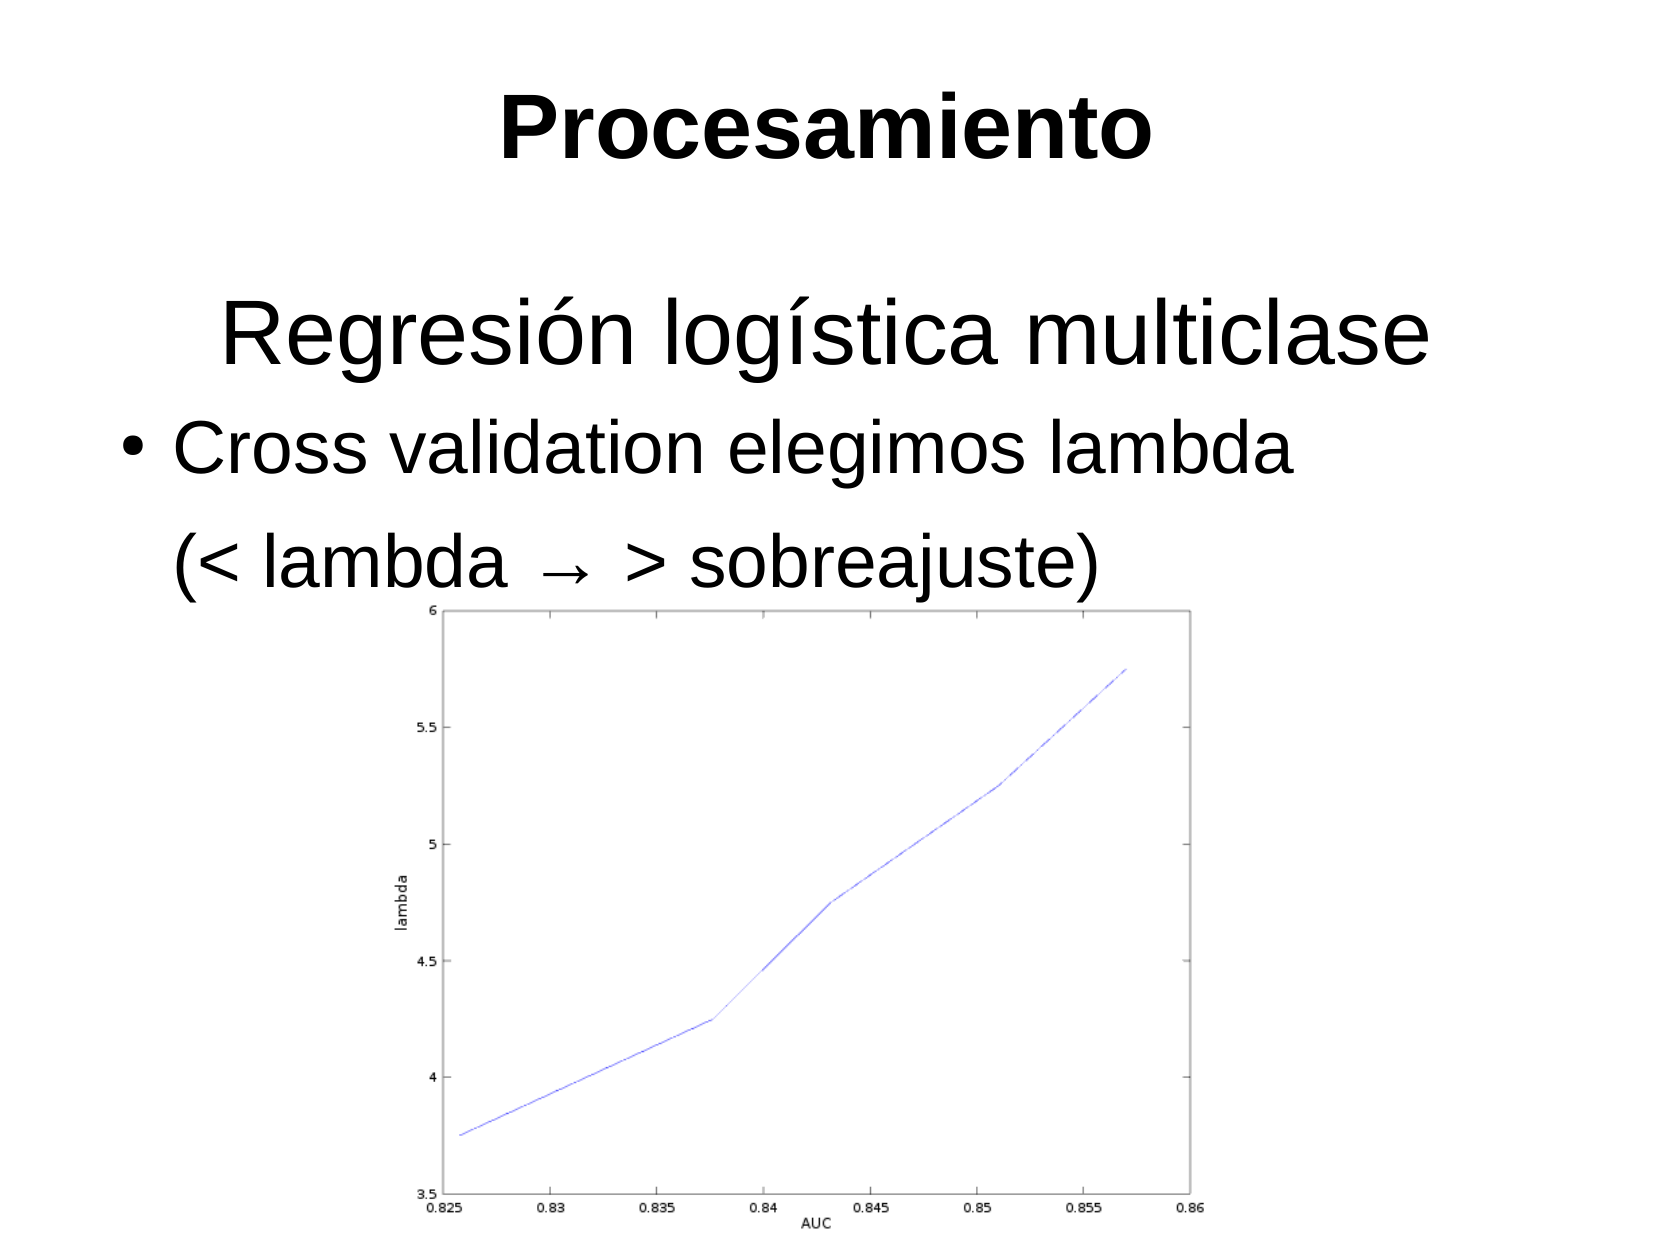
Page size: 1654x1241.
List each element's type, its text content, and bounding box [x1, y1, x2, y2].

list Cross validation elegimos lambda (< lambda → > sobreajuste) [101, 405, 1591, 1126]
title Procesamiento Regresión logística multiclase [82, 76, 1571, 384]
picture [384, 603, 1216, 1230]
